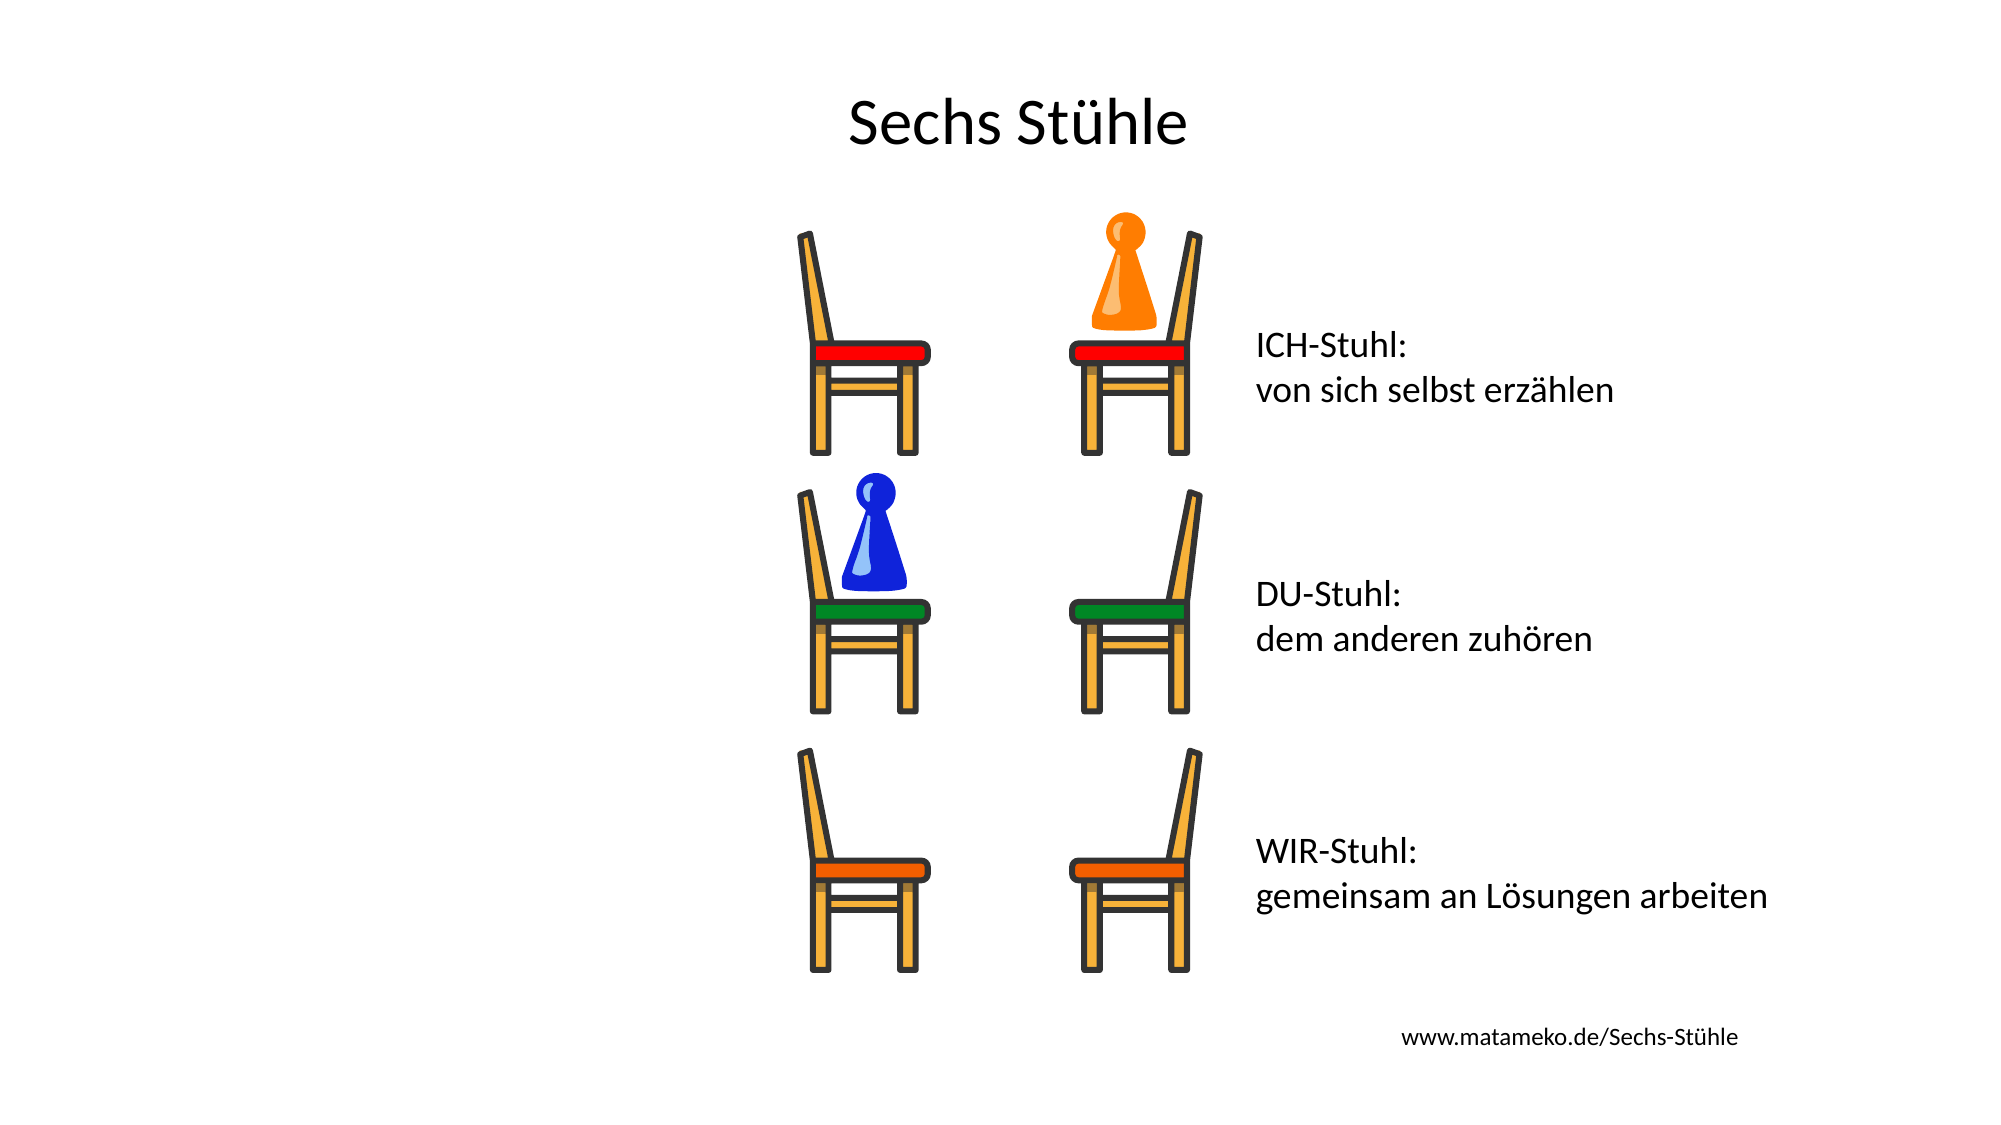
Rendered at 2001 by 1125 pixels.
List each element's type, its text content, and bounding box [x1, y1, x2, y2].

text_box WIR-Stuhl: gemeinsam an Lösungen arbeiten [1241, 819, 2000, 924]
text_box [1069, 489, 1203, 715]
text_box DU-Stuhl: dem anderen zuhören [1241, 561, 1609, 666]
text_box [797, 747, 931, 973]
text_box ICH-Stuhl: von sich selbst erzählen [1241, 313, 1630, 418]
text_box [1069, 230, 1203, 456]
text_box [797, 230, 931, 456]
text_box www.matameko.de/Sechs-Stühle [1386, 1013, 1754, 1058]
text_box [1091, 212, 1157, 331]
text_box [1069, 747, 1203, 973]
text_box [841, 473, 907, 592]
text_box [797, 489, 931, 715]
text_box Sechs Stühle [833, 70, 1208, 167]
